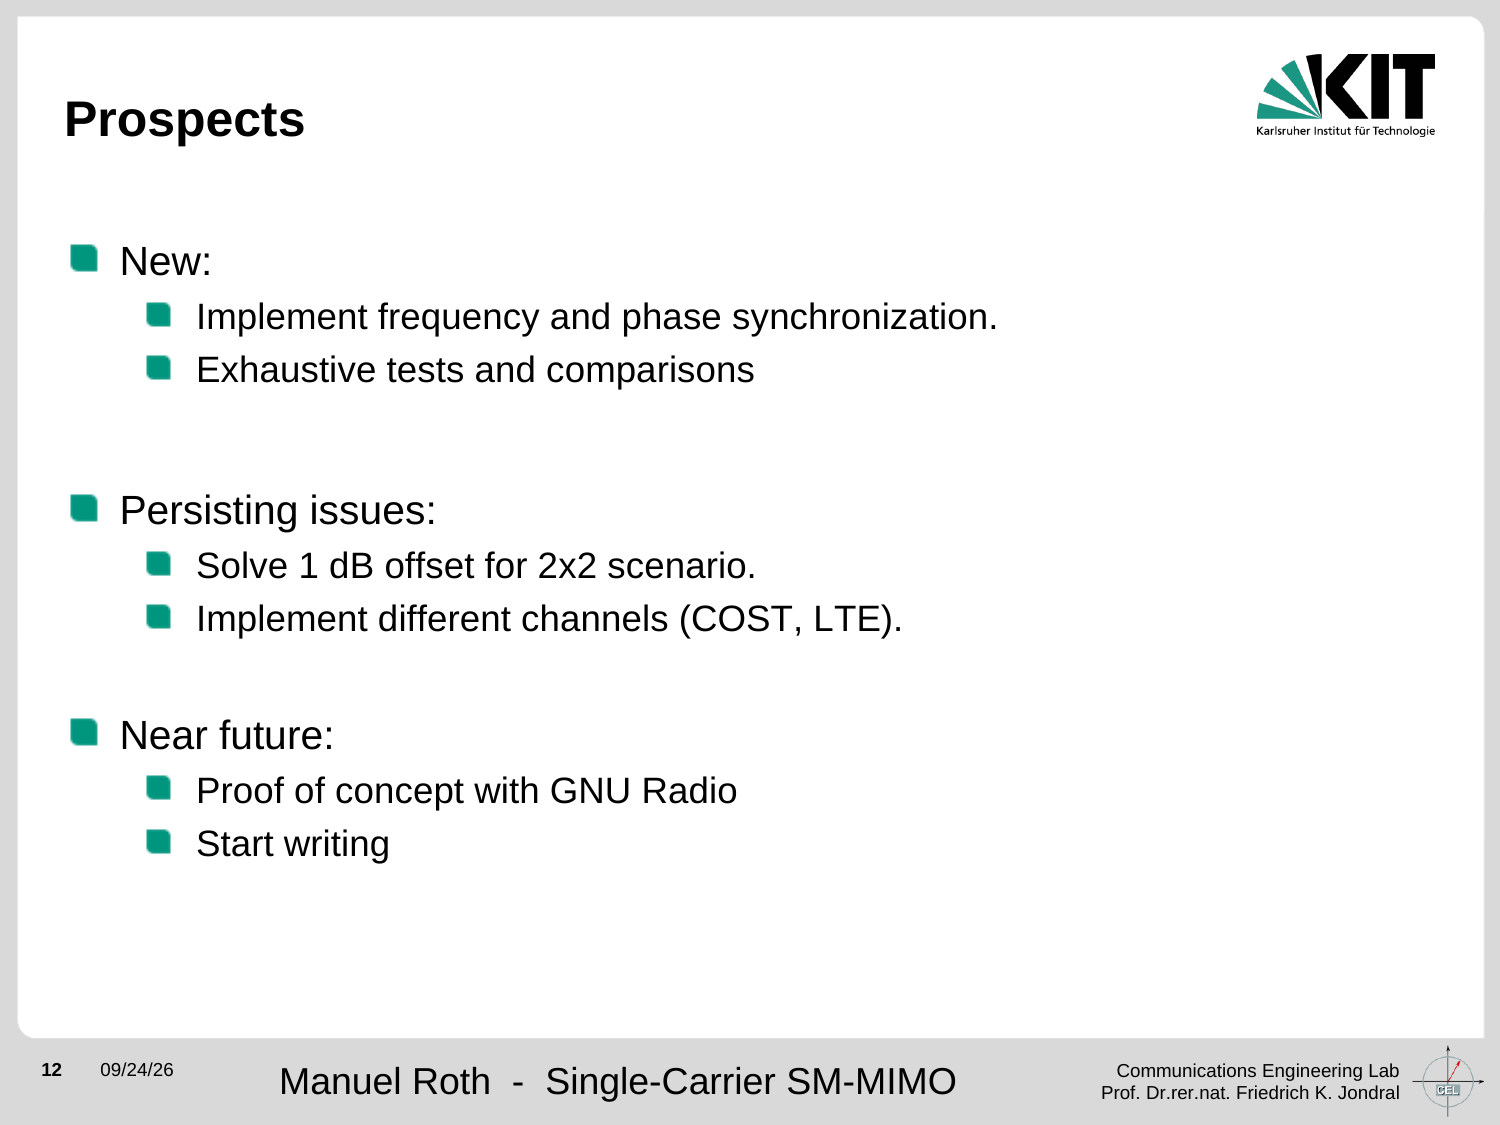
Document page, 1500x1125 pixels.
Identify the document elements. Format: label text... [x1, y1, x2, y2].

picture [0, 0, 1500, 1125]
title Prospects [64, 54, 1198, 147]
list New: Implement frequency and phase synchronization. Exhaustive tests and comparisons Persisting issues: Solve 1 dB offset for 2x2 scenario. Implement different channels (COST, LTE). Near future: Proof of concept with GNU Radio Start writing [69, 210, 1441, 871]
